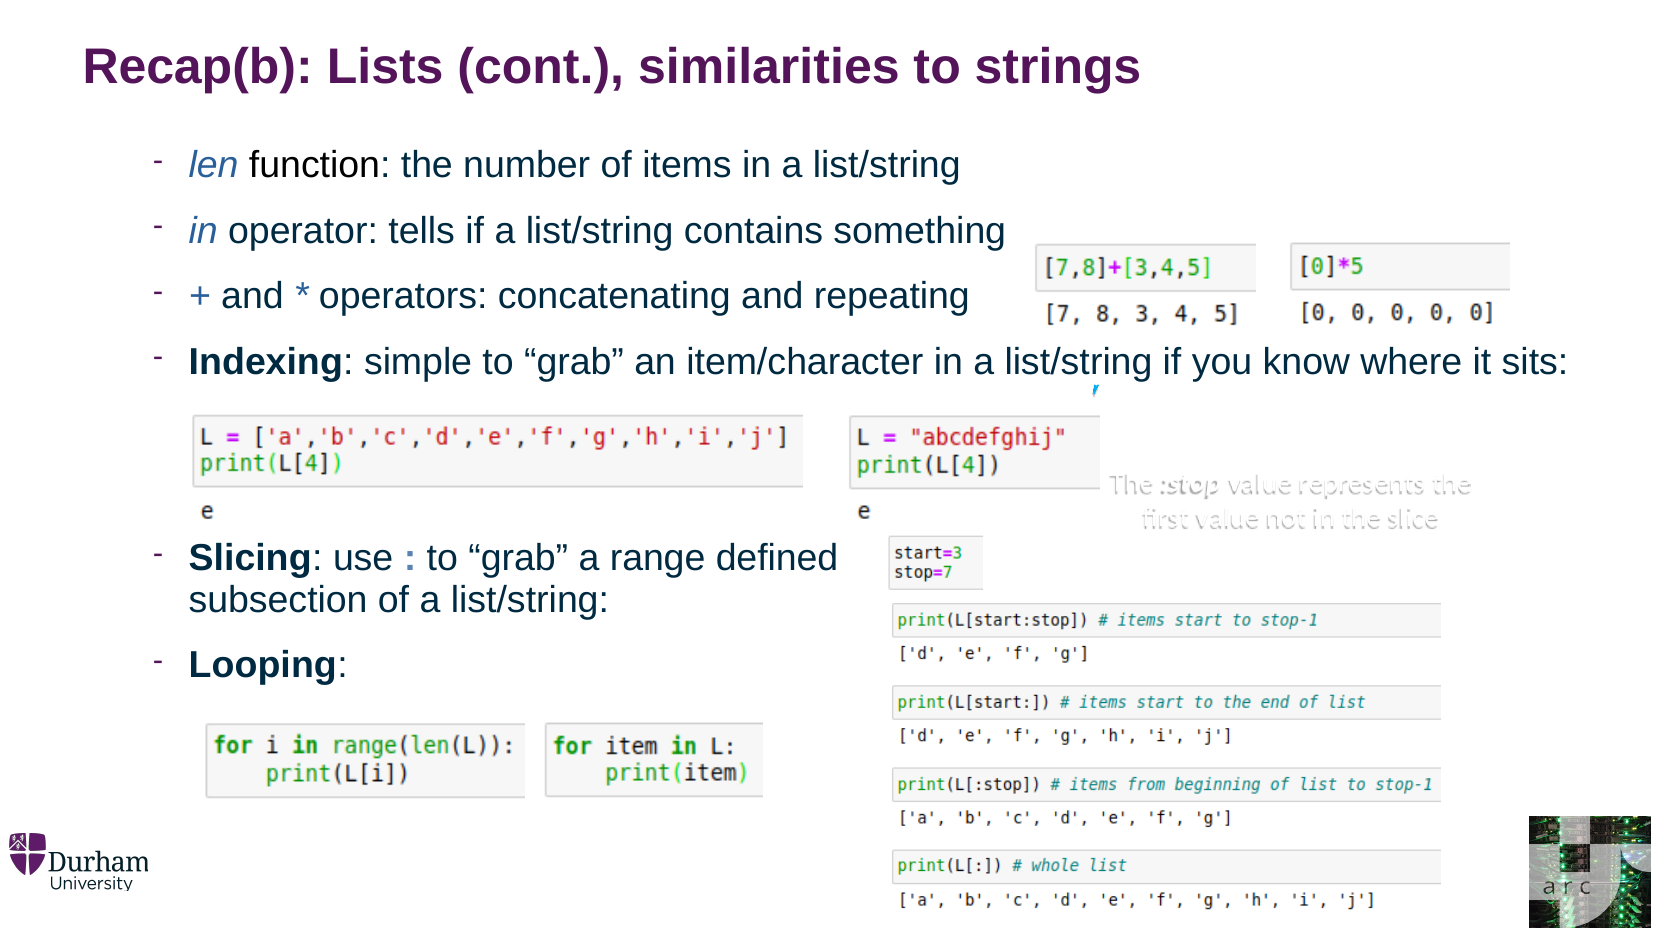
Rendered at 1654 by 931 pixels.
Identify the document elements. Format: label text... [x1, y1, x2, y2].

picture [183, 407, 803, 524]
picture [201, 717, 525, 805]
title Recap(b): Lists (cont.), similarities to strings [82, 36, 1571, 93]
picture [9, 833, 148, 891]
list len function: the number of items in a list/string in operator: tells if a list/string contains something + and * operators: concatenating and repeating Indexing: simple to “grab” an item/character in a list/string if you know where it sits: Slicing: use : to “grab” a range defined subsection of a list/string: Looping: [82, 141, 1571, 745]
picture [1029, 236, 1256, 340]
picture [843, 406, 1441, 920]
picture [542, 718, 763, 804]
picture [1529, 816, 1651, 928]
picture [1284, 233, 1510, 332]
